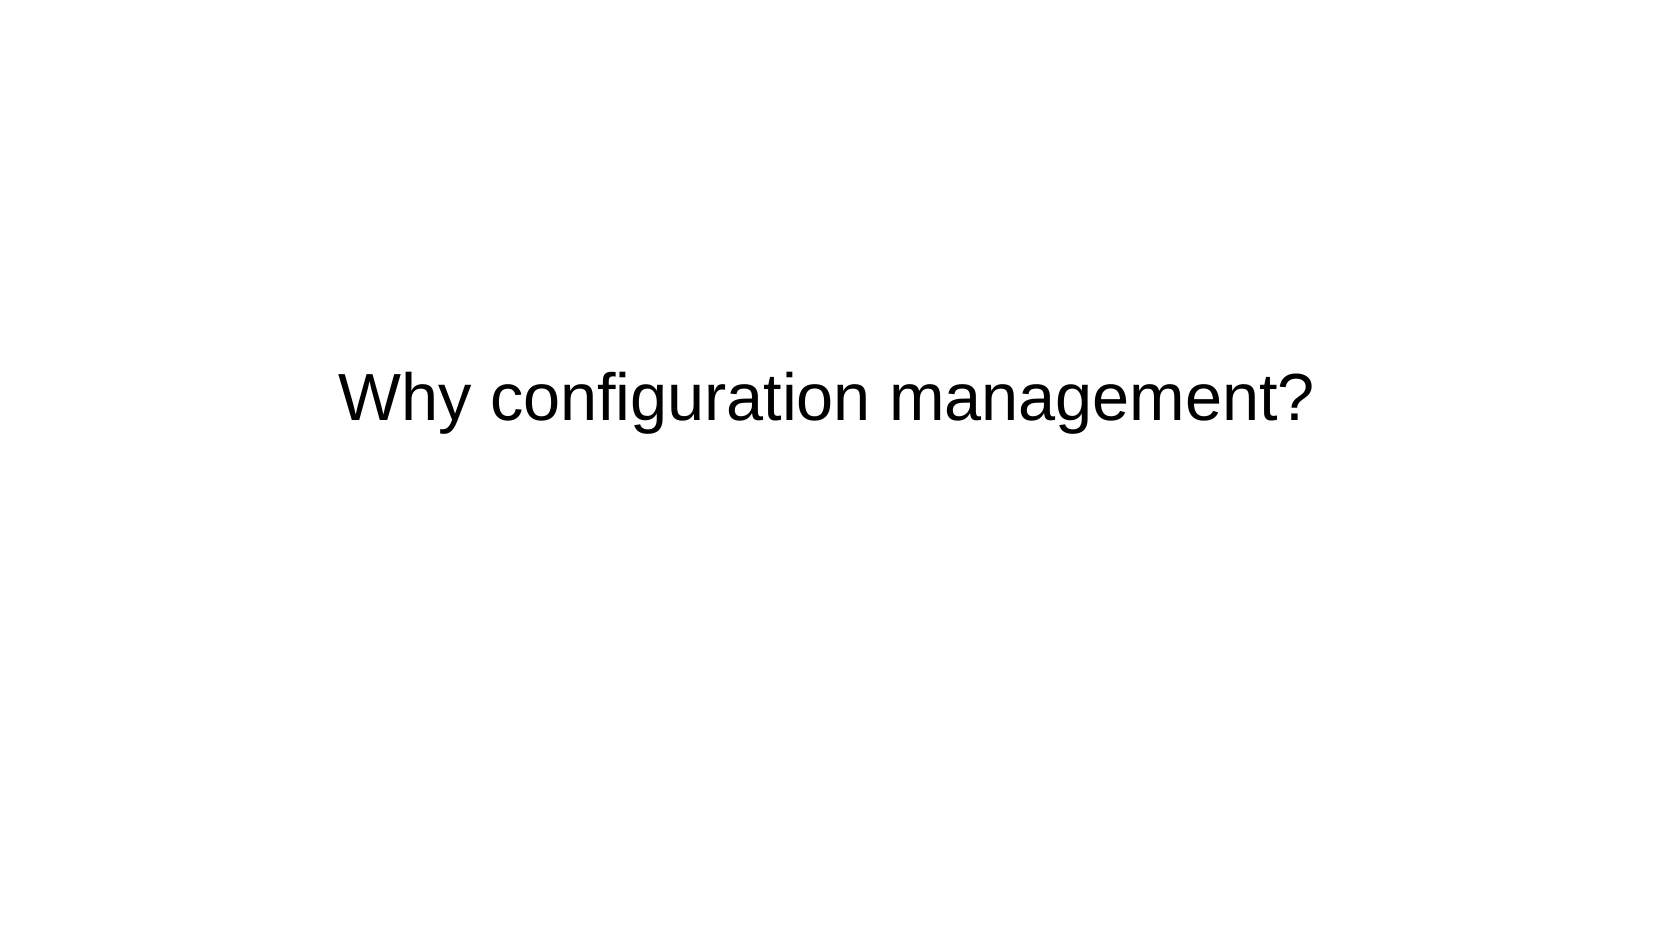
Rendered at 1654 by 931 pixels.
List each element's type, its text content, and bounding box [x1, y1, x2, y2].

subtitle Why configuration management? [82, 37, 1571, 757]
